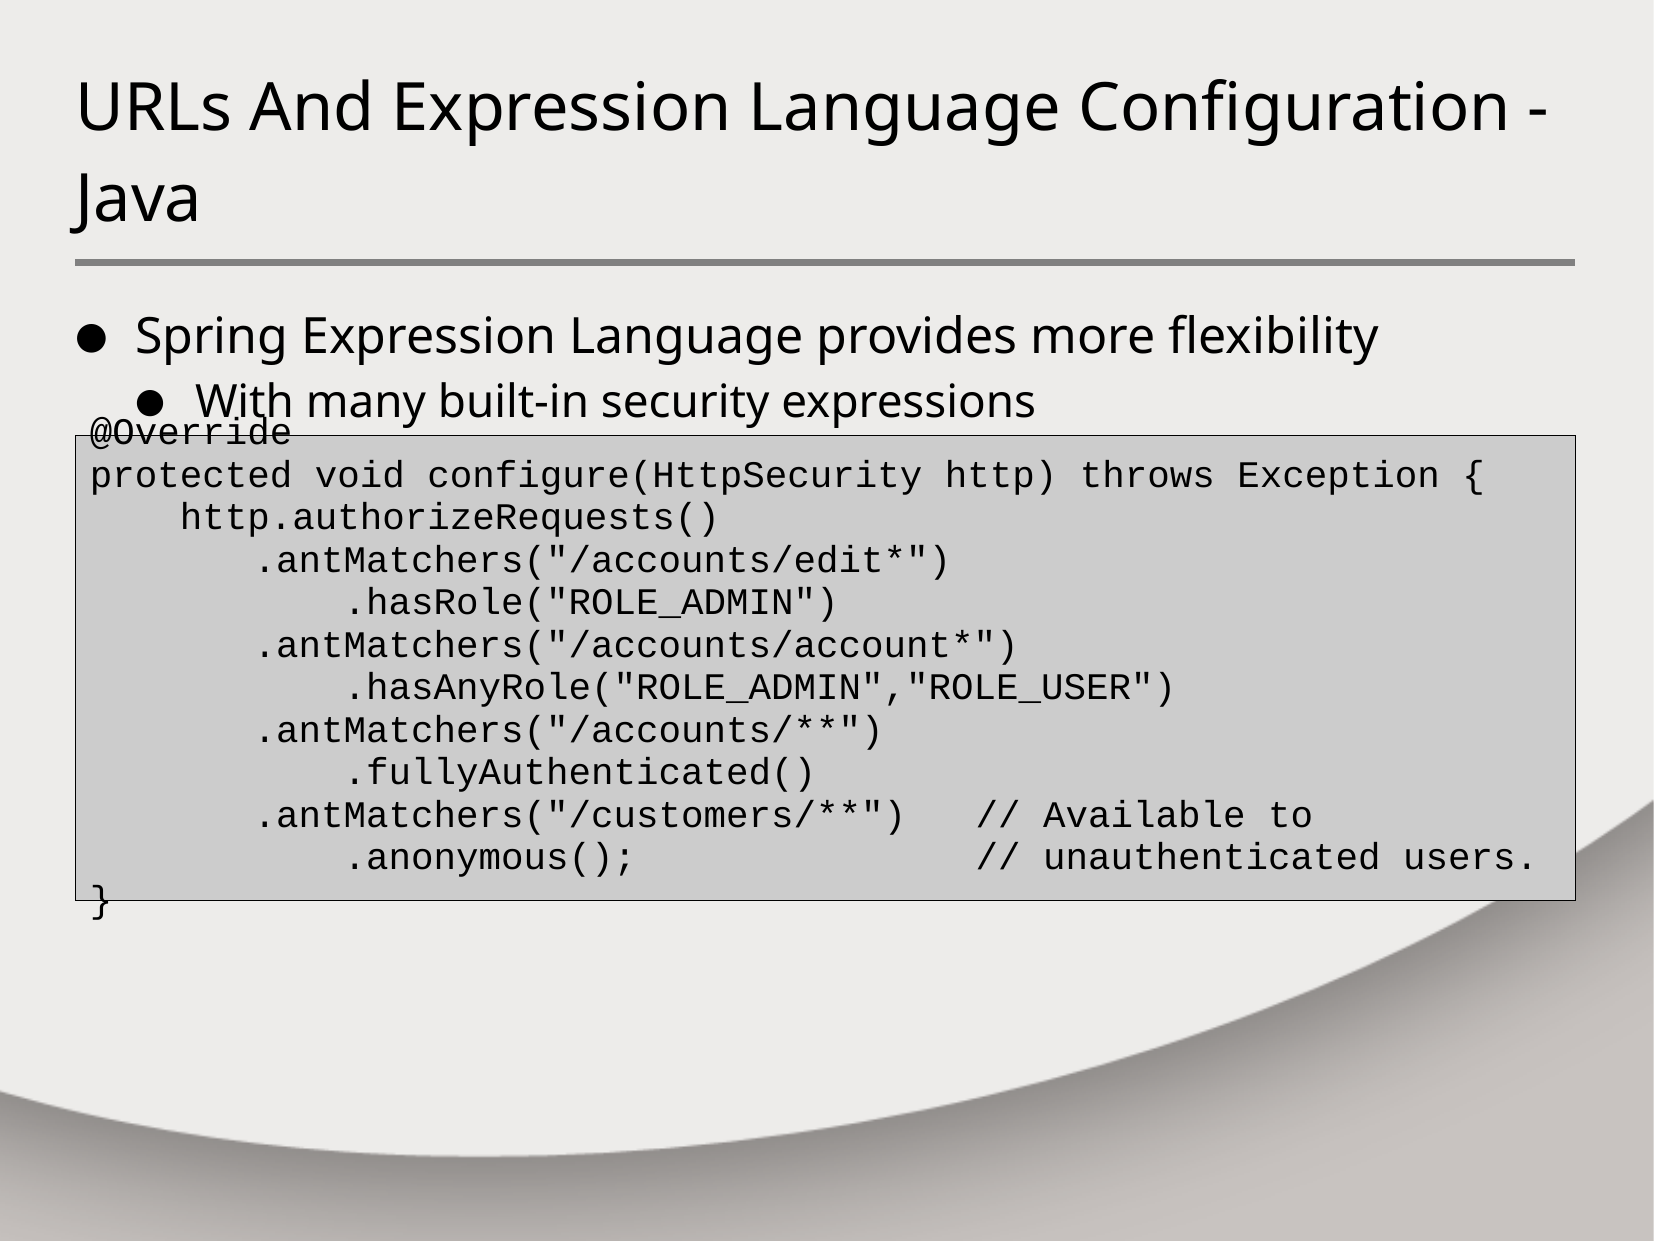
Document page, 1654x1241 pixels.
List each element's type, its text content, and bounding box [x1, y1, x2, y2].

text_box @Override protected void configure(HttpSecurity http) throws Exception { http.authorizeRequests() .antMatchers("/accounts/edit*") .hasRole("ROLE_ADMIN") .antMatchers("/accounts/account*") .hasAnyRole("ROLE_ADMIN","ROLE_USER") .antMatchers("/accounts/**") .fullyAuthenticated() .antMatchers("/customers/**") // Available to .anonymous(); // unauthenticated users. } [75, 435, 1576, 901]
list Spring Expression Language provides more flexibility With many built-in security expressions [75, 901, 1576, 1163]
list Spring Expression Language provides more flexibility With many built-in security expressions [75, 300, 1576, 435]
picture [0, 0, 1654, 1241]
title URLs And Expression Language Configuration - Java [75, 75, 1576, 226]
